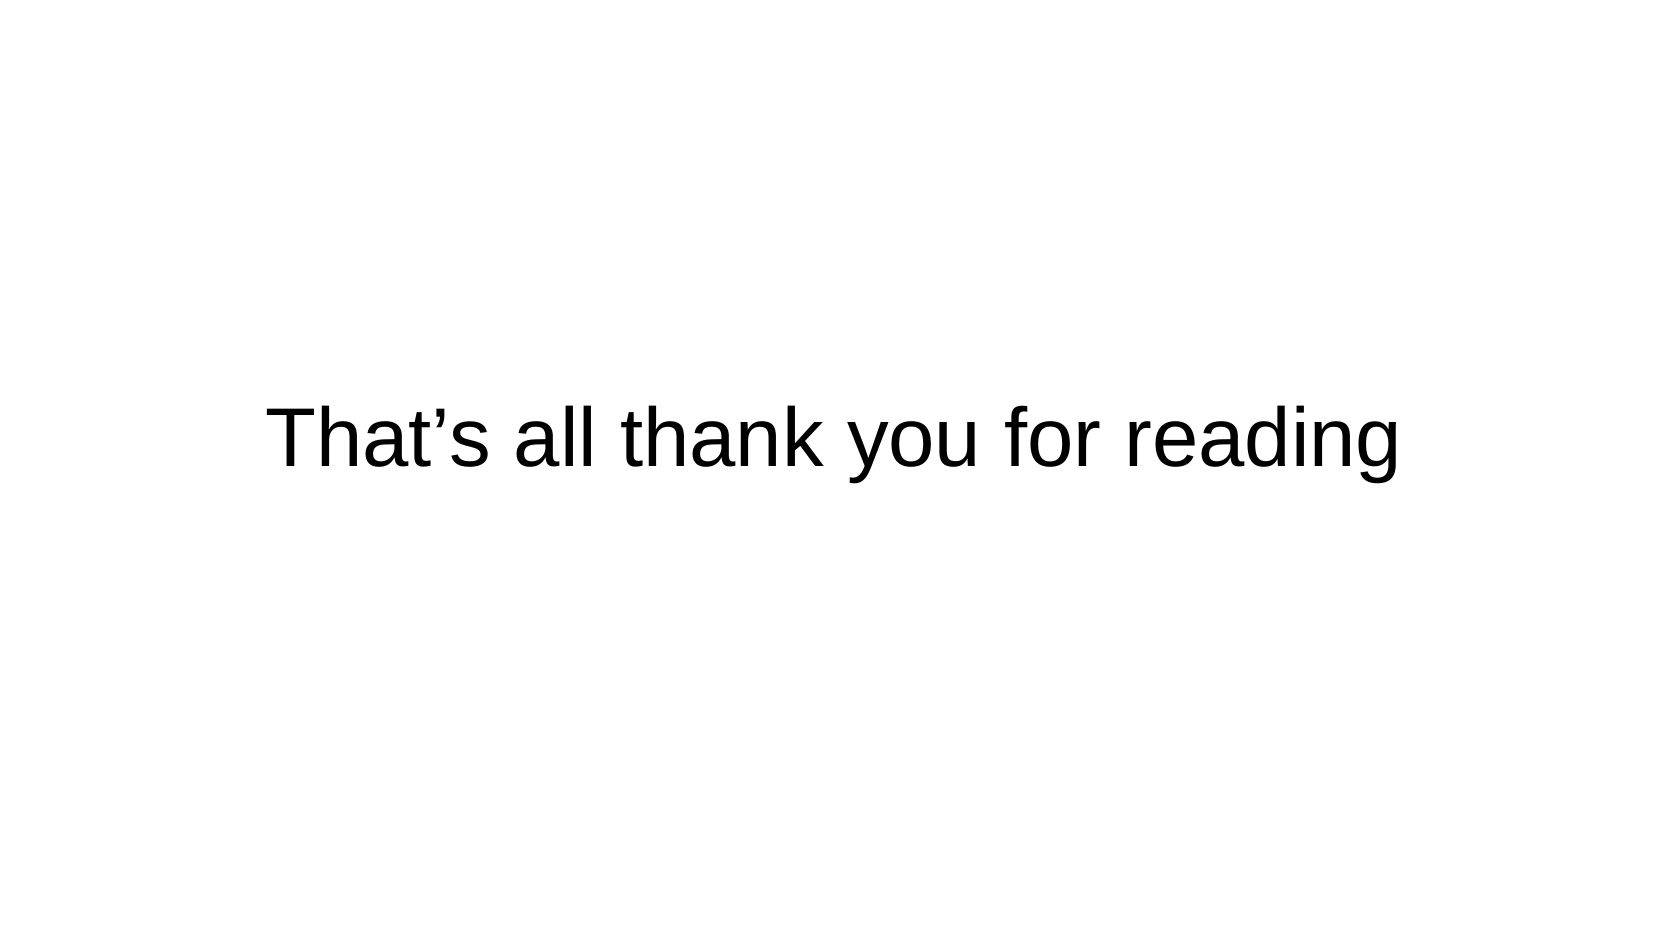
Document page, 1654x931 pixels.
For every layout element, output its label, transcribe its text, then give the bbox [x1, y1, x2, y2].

title That’s all thank you for reading [101, 360, 1591, 516]
